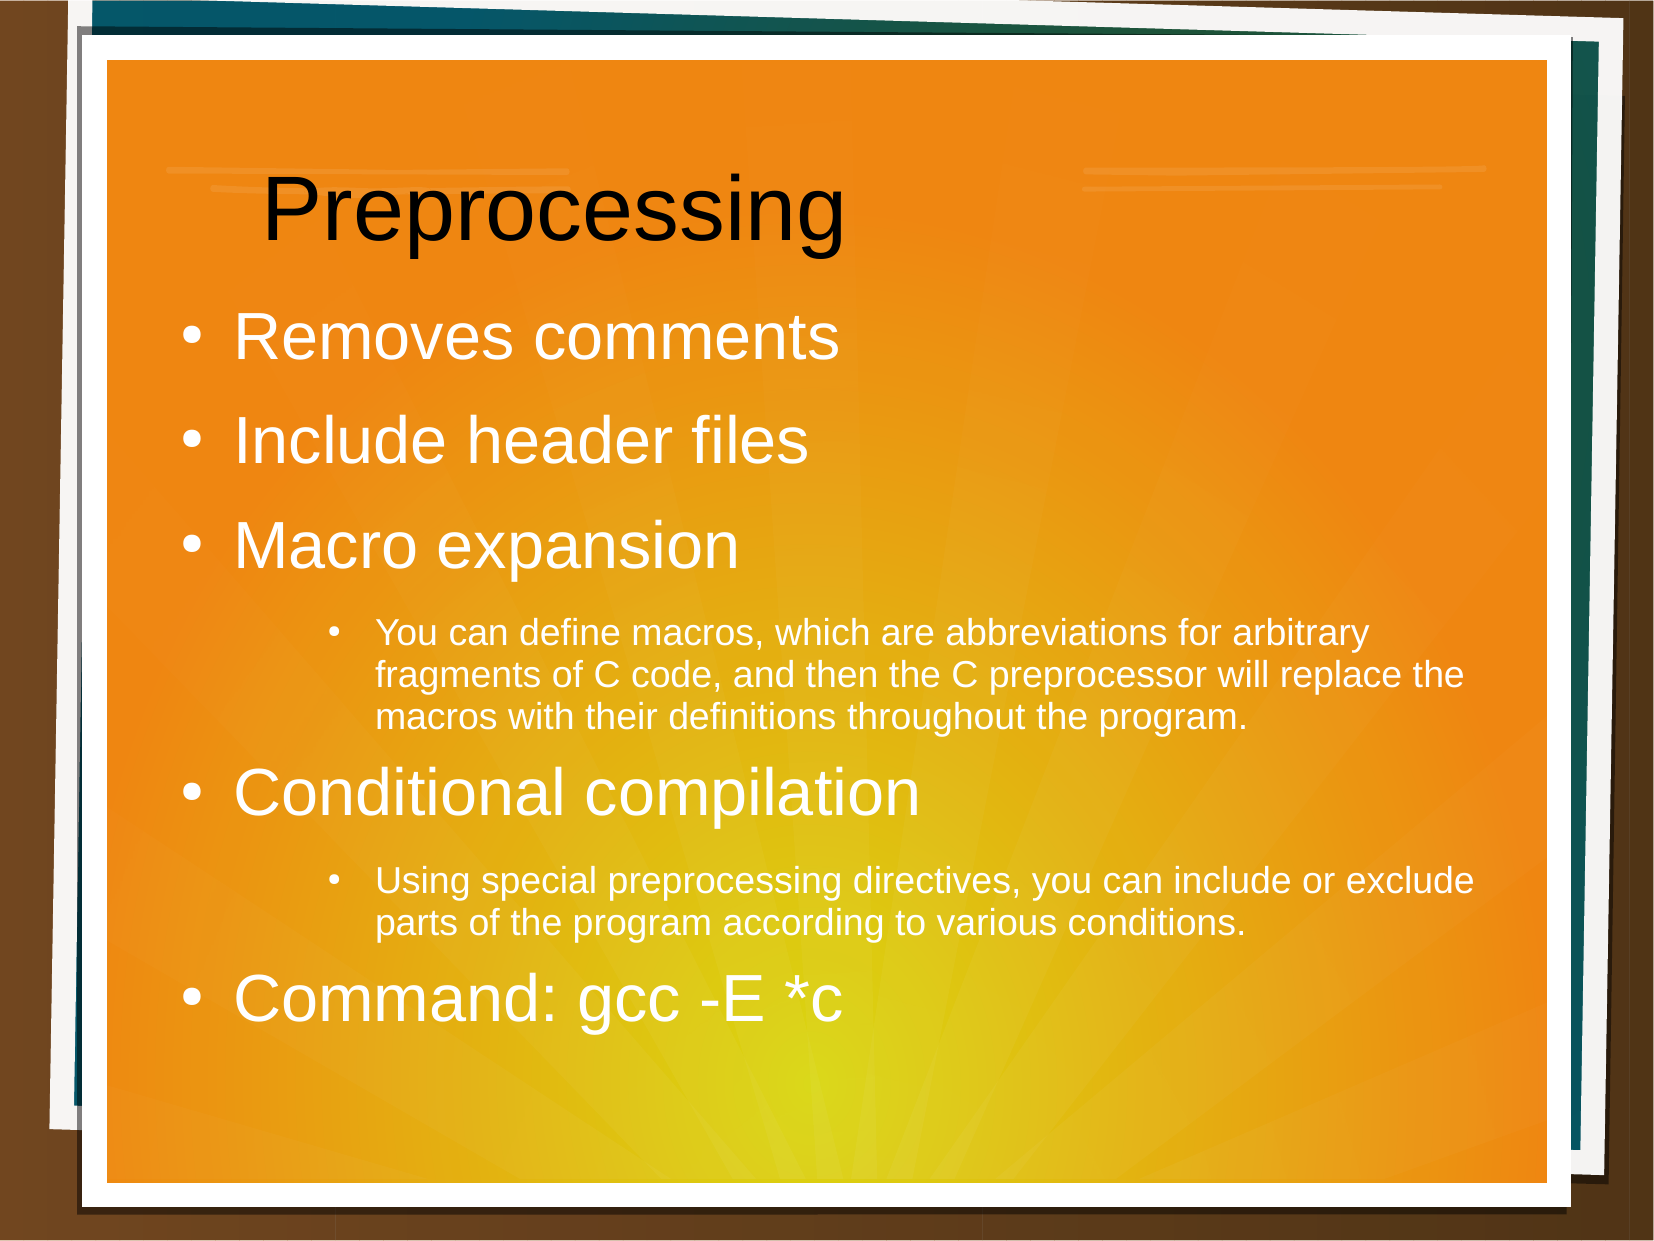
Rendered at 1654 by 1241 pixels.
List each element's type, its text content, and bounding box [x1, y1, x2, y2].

title Preprocessing [94, 106, 1016, 311]
list Removes comments Include header files Macro expansion You can define macros, which are abbreviations for arbitrary fragments of C code, and then the C preprocessor will replace the macros with their definitions throughout the program. Conditional compilation Using special preprocessing directives, you can include or exclude parts of the program according to various conditions. Command: gcc -E *c [162, 299, 1492, 1241]
